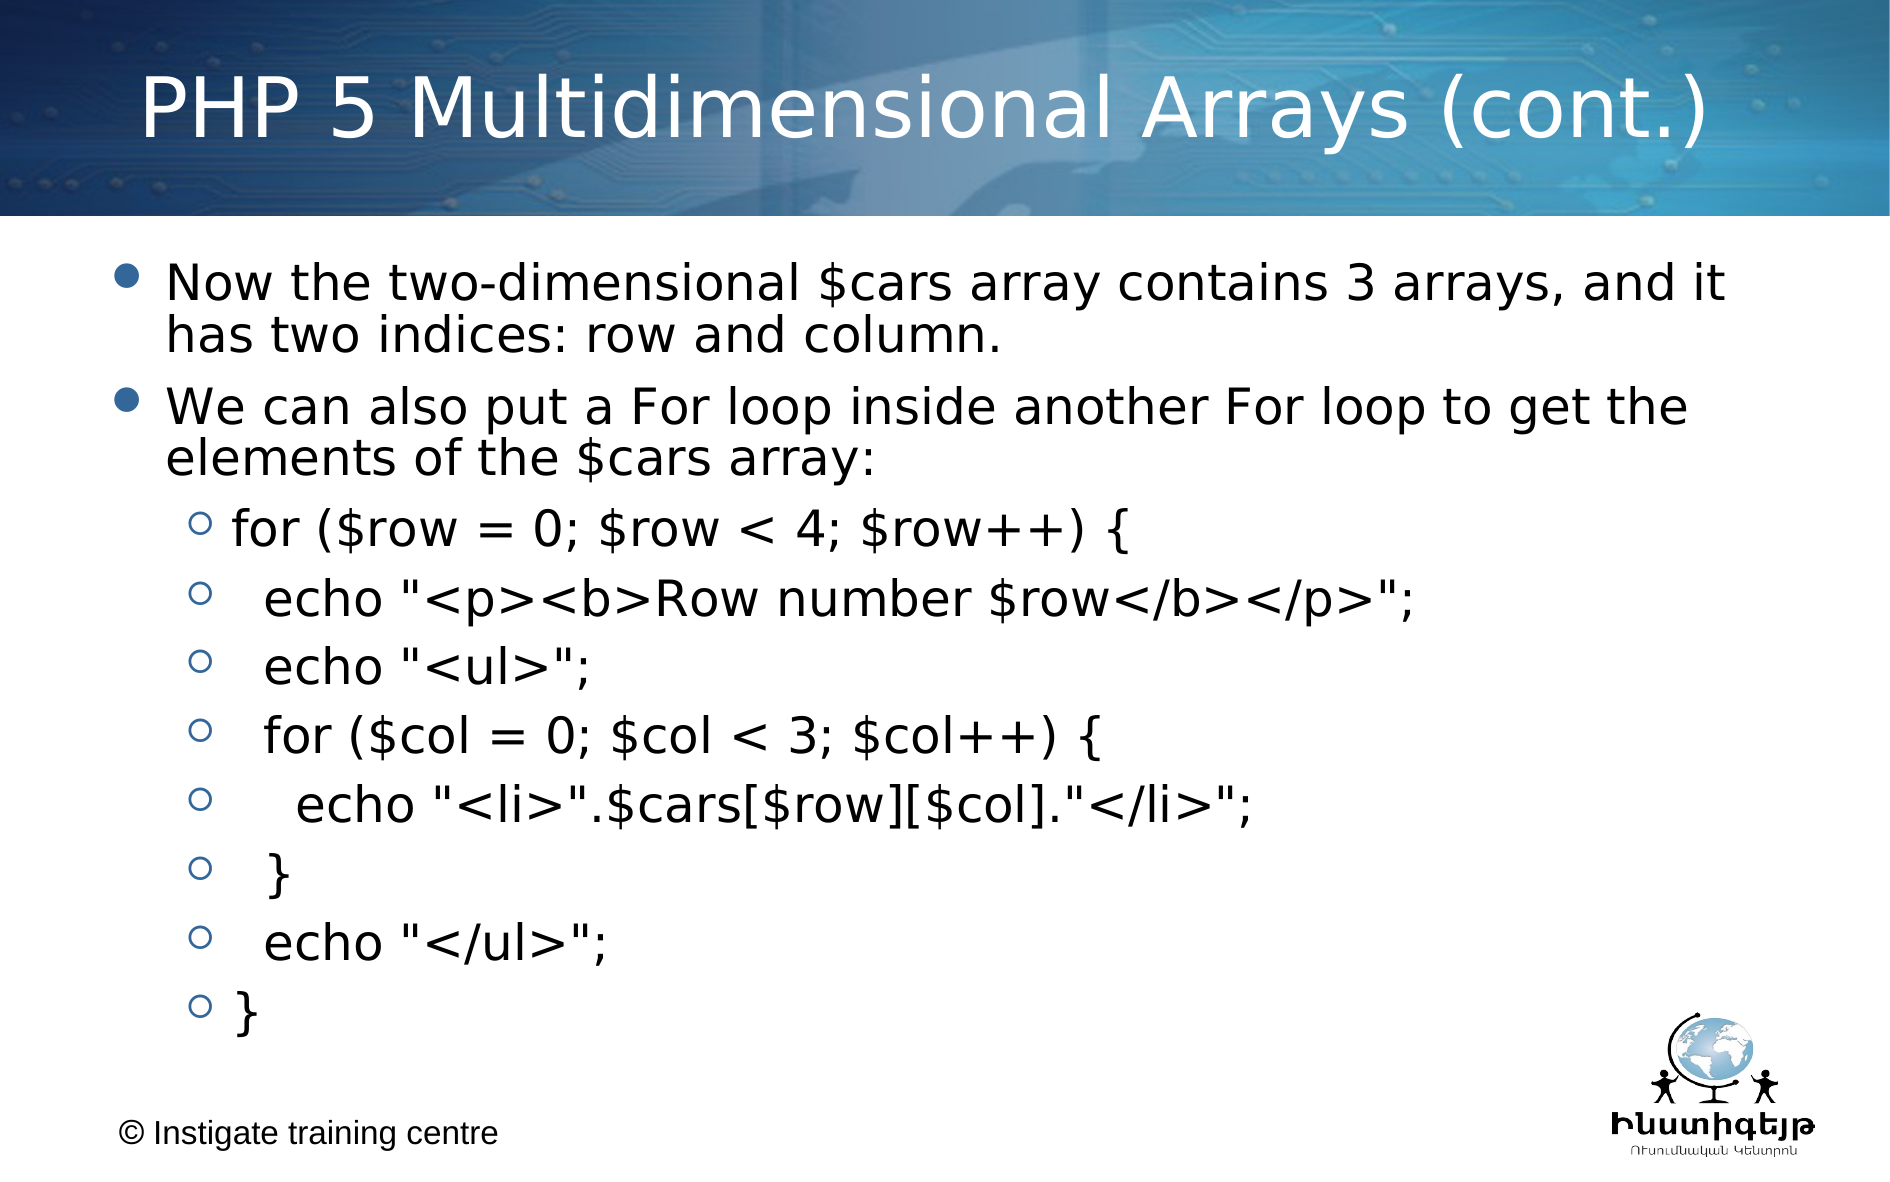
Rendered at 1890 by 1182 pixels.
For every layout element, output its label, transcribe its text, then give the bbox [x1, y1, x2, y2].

picture [1612, 1012, 1815, 1157]
picture [0, 0, 1890, 216]
list Now the two-dimensional $cars array contains 3 arrays, and it has two indices: row and column. We can also put a For loop inside another For loop to get the elements of the $cars array: for ($row = 0; $row < 4; $row++) { echo "<p><b>Row number $row</b></p>"; echo "<ul>"; for ($col = 0; $col < 3; $col++) { echo "<li>".$cars[$row][$col]."</li>"; } echo "</ul>"; } [110, 258, 1801, 284]
text_box PHP 5 Multidimensional Arrays (cont.) [138, 82, 1801, 86]
